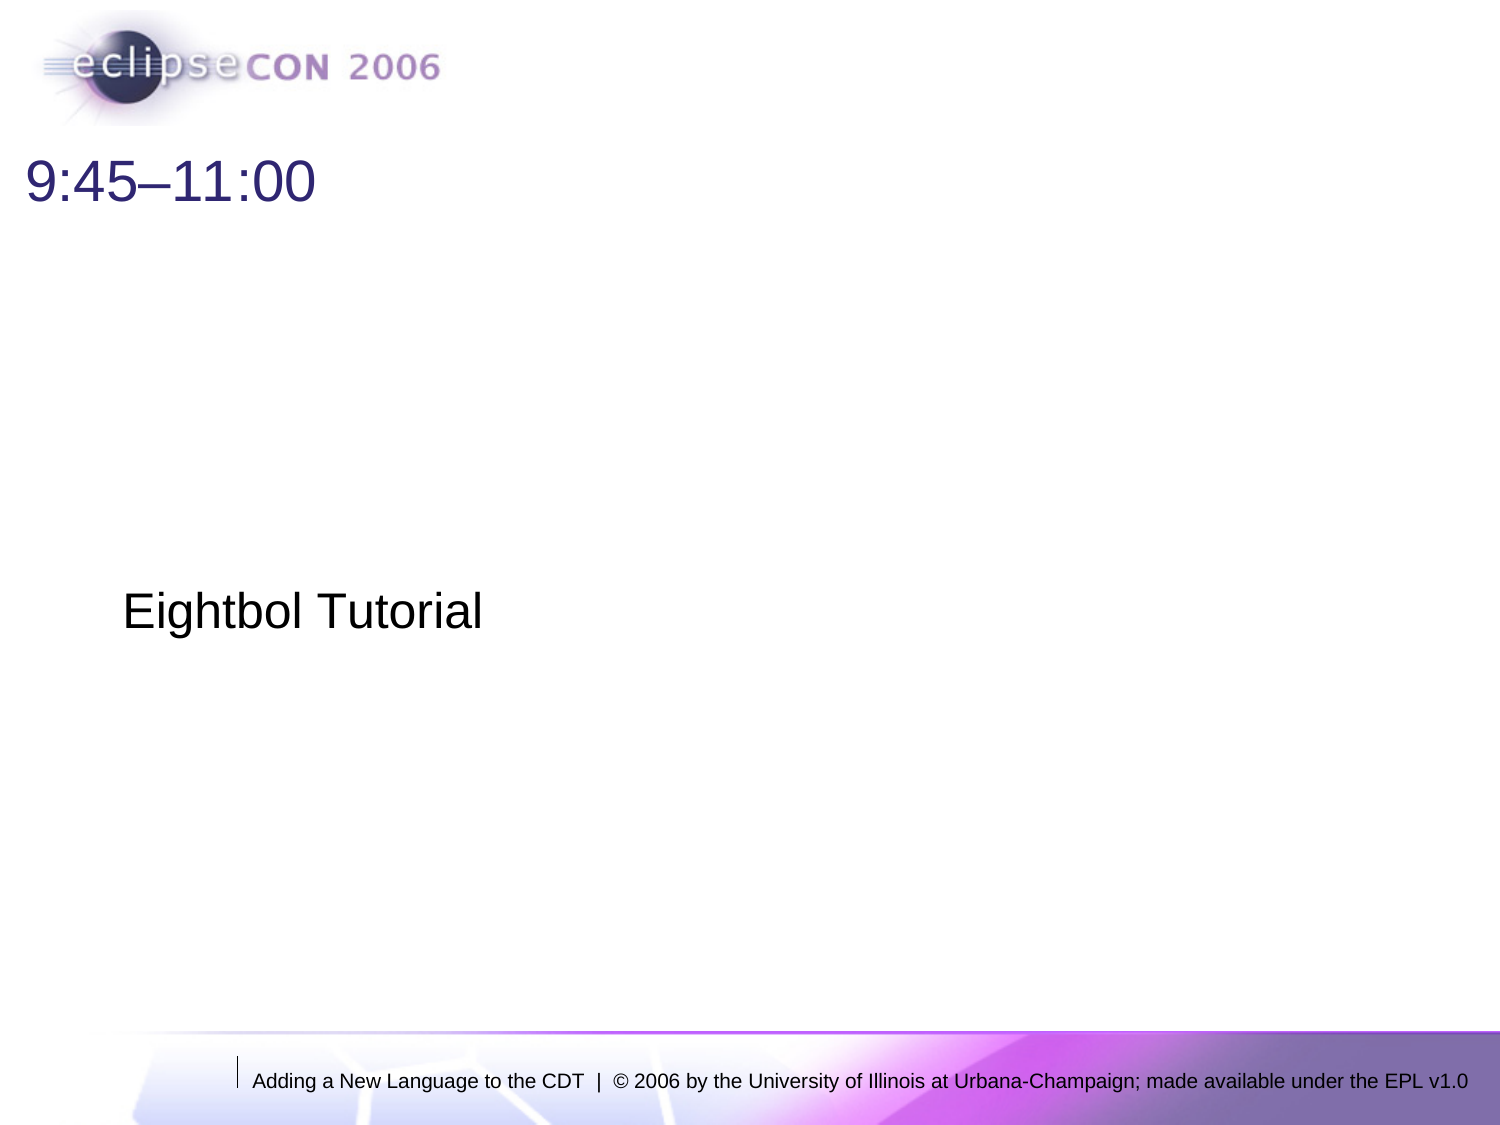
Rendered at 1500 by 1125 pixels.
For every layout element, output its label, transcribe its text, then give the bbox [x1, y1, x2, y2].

picture [31, 10, 1040, 126]
subtitle Eightbol Tutorial [108, 291, 1378, 932]
picture [0, 1031, 1500, 1125]
title 9:45–11:00 [25, 142, 1378, 225]
